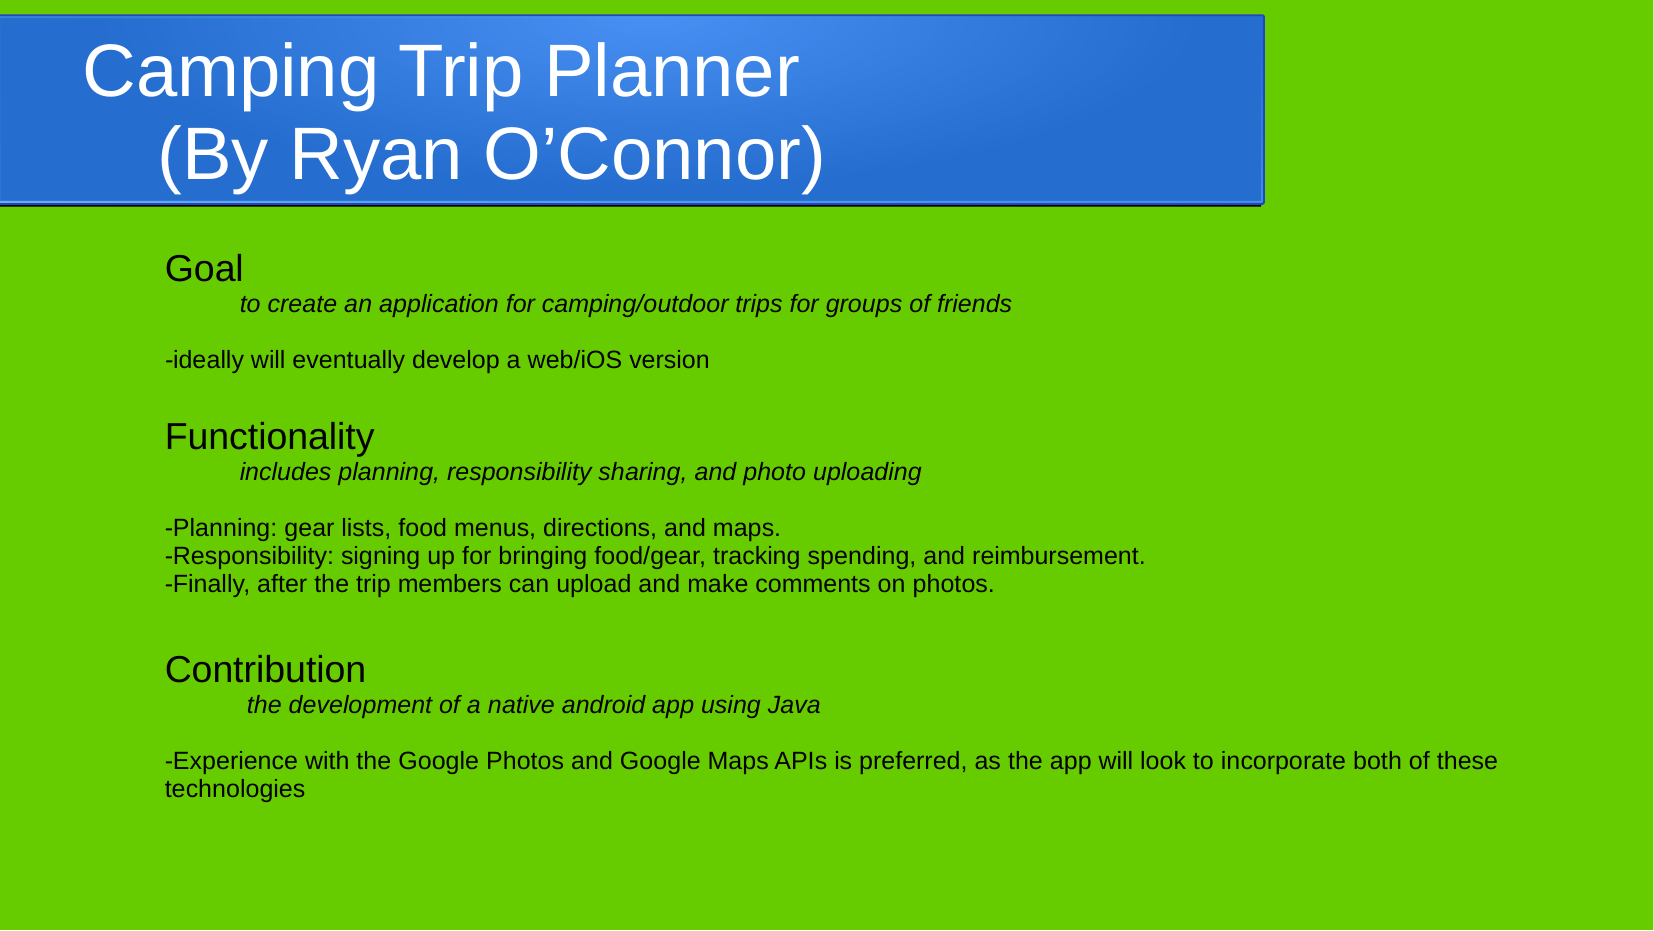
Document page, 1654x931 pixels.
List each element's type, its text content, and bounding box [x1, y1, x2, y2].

text_box Goal to create an application for camping/outdoor trips for groups of friends -ideally will eventually develop a web/iOS version [150, 240, 1591, 372]
title Camping Trip Planner (By Ryan O’Connor) [82, 29, 1235, 196]
text_box Functionality includes planning, responsibility sharing, and photo uploading -Planning: gear lists, food menus, directions, and maps. -Responsibility: signing up for bringing food/gear, tracking spending, and reimbursement. -Finally, after the trip members can upload and make comments on photos. [150, 408, 1591, 591]
text_box Contribution the development of a native android app using Java -Experience with the Google Photos and Google Maps APIs is preferred, as the app will look to incorporate both of these technologies [150, 641, 1561, 841]
